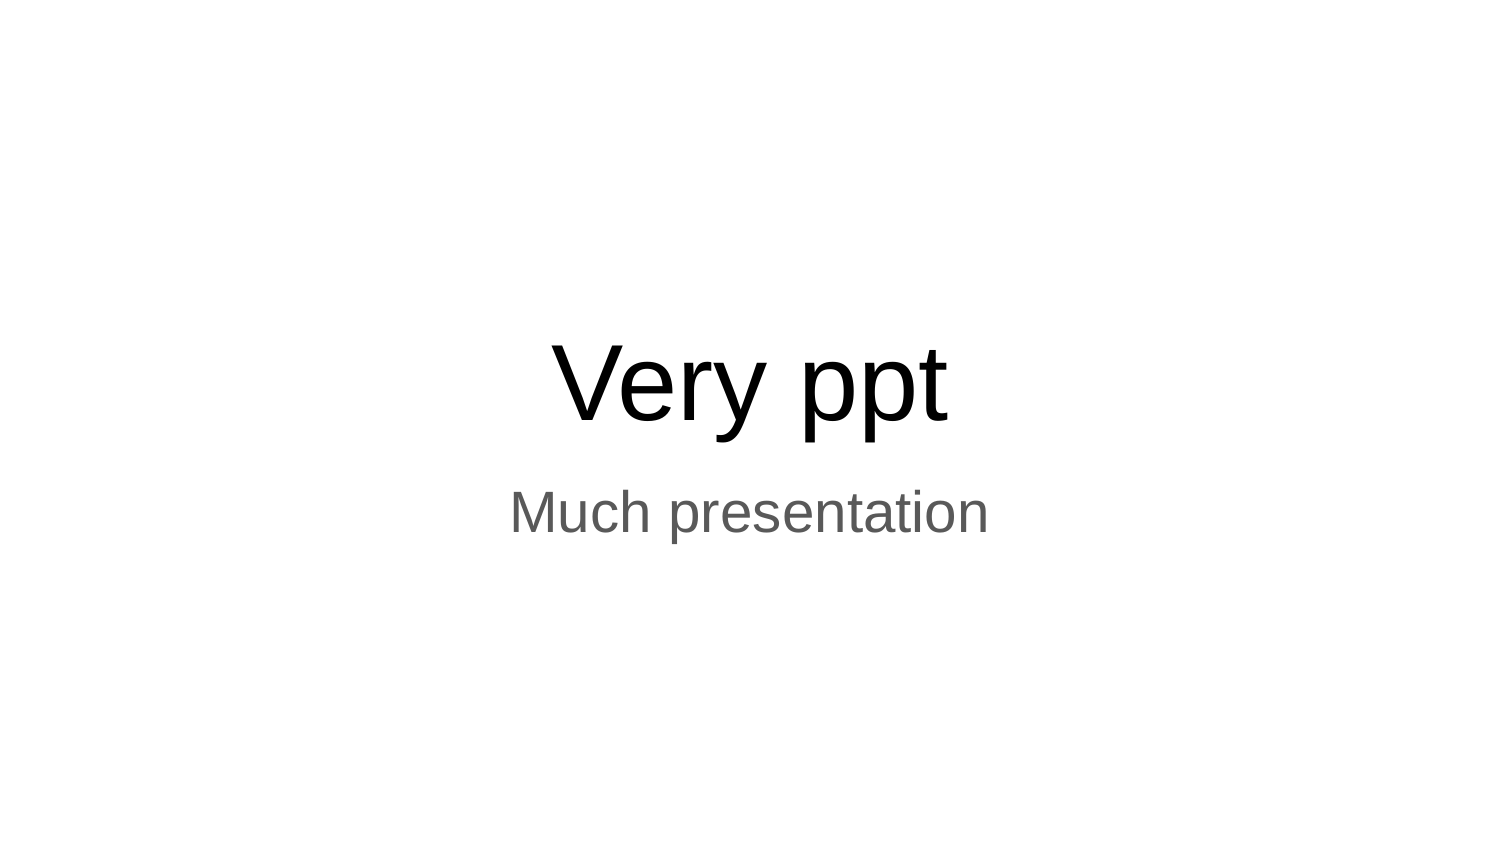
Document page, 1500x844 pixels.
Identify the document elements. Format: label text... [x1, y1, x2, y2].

subtitle Much presentation [51, 464, 1449, 595]
title Very ppt [51, 122, 1449, 459]
